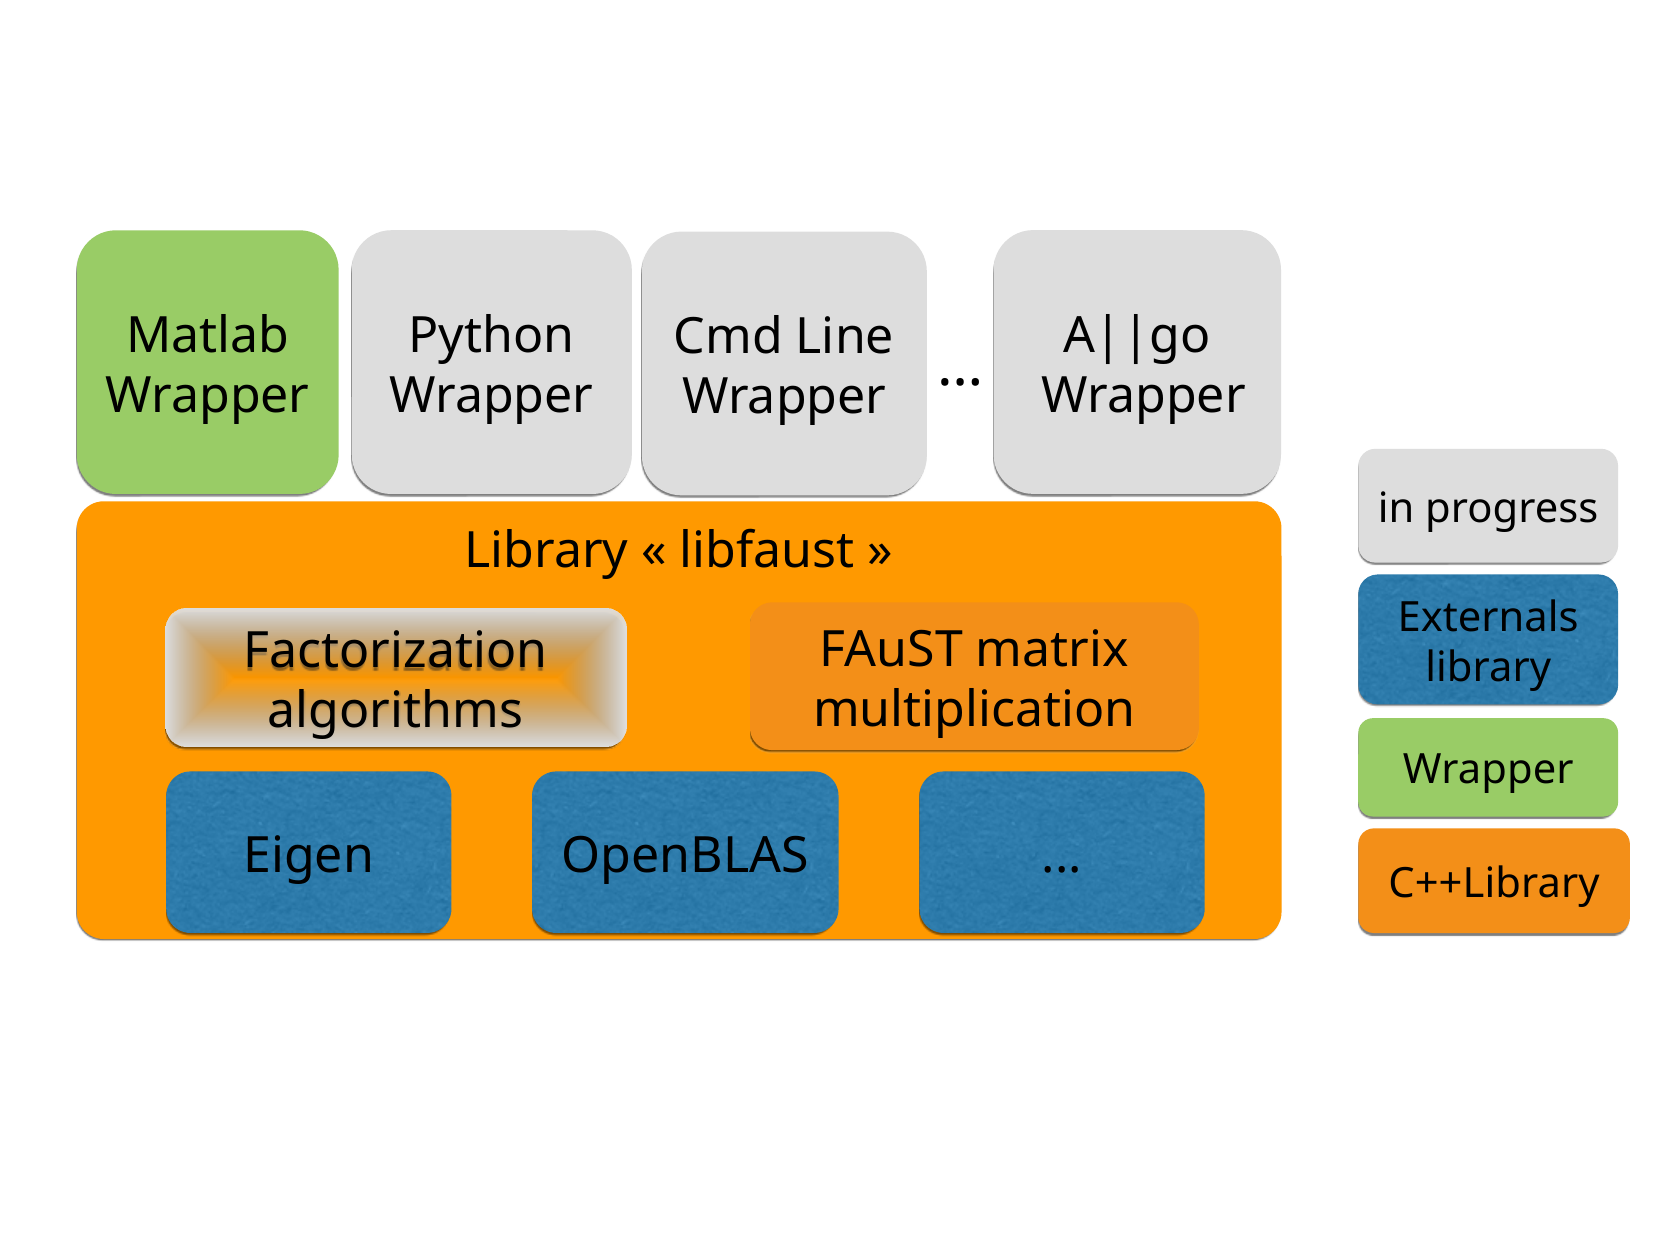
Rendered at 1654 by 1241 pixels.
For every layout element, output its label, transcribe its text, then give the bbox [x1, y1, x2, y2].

text_box Library « libfaust » [76, 501, 1282, 940]
text_box Wrapper [1358, 718, 1619, 817]
text_box Python Wrapper [351, 230, 632, 494]
text_box in progress [1358, 448, 1619, 563]
text_box OpenBLAS [532, 771, 839, 933]
text_box Factorization algorithms [165, 608, 627, 747]
text_box … [929, 318, 993, 406]
text_box Cmd Line Wrapper [641, 231, 927, 496]
text_box Externals library [1358, 574, 1619, 705]
text_box ... [919, 771, 1205, 933]
text_box C++Library [1358, 828, 1630, 934]
text_box A||go Wrapper [993, 230, 1282, 494]
text_box FAuST matrix multiplication [750, 602, 1199, 751]
text_box Eigen [166, 771, 452, 933]
text_box Matlab Wrapper [76, 230, 339, 494]
